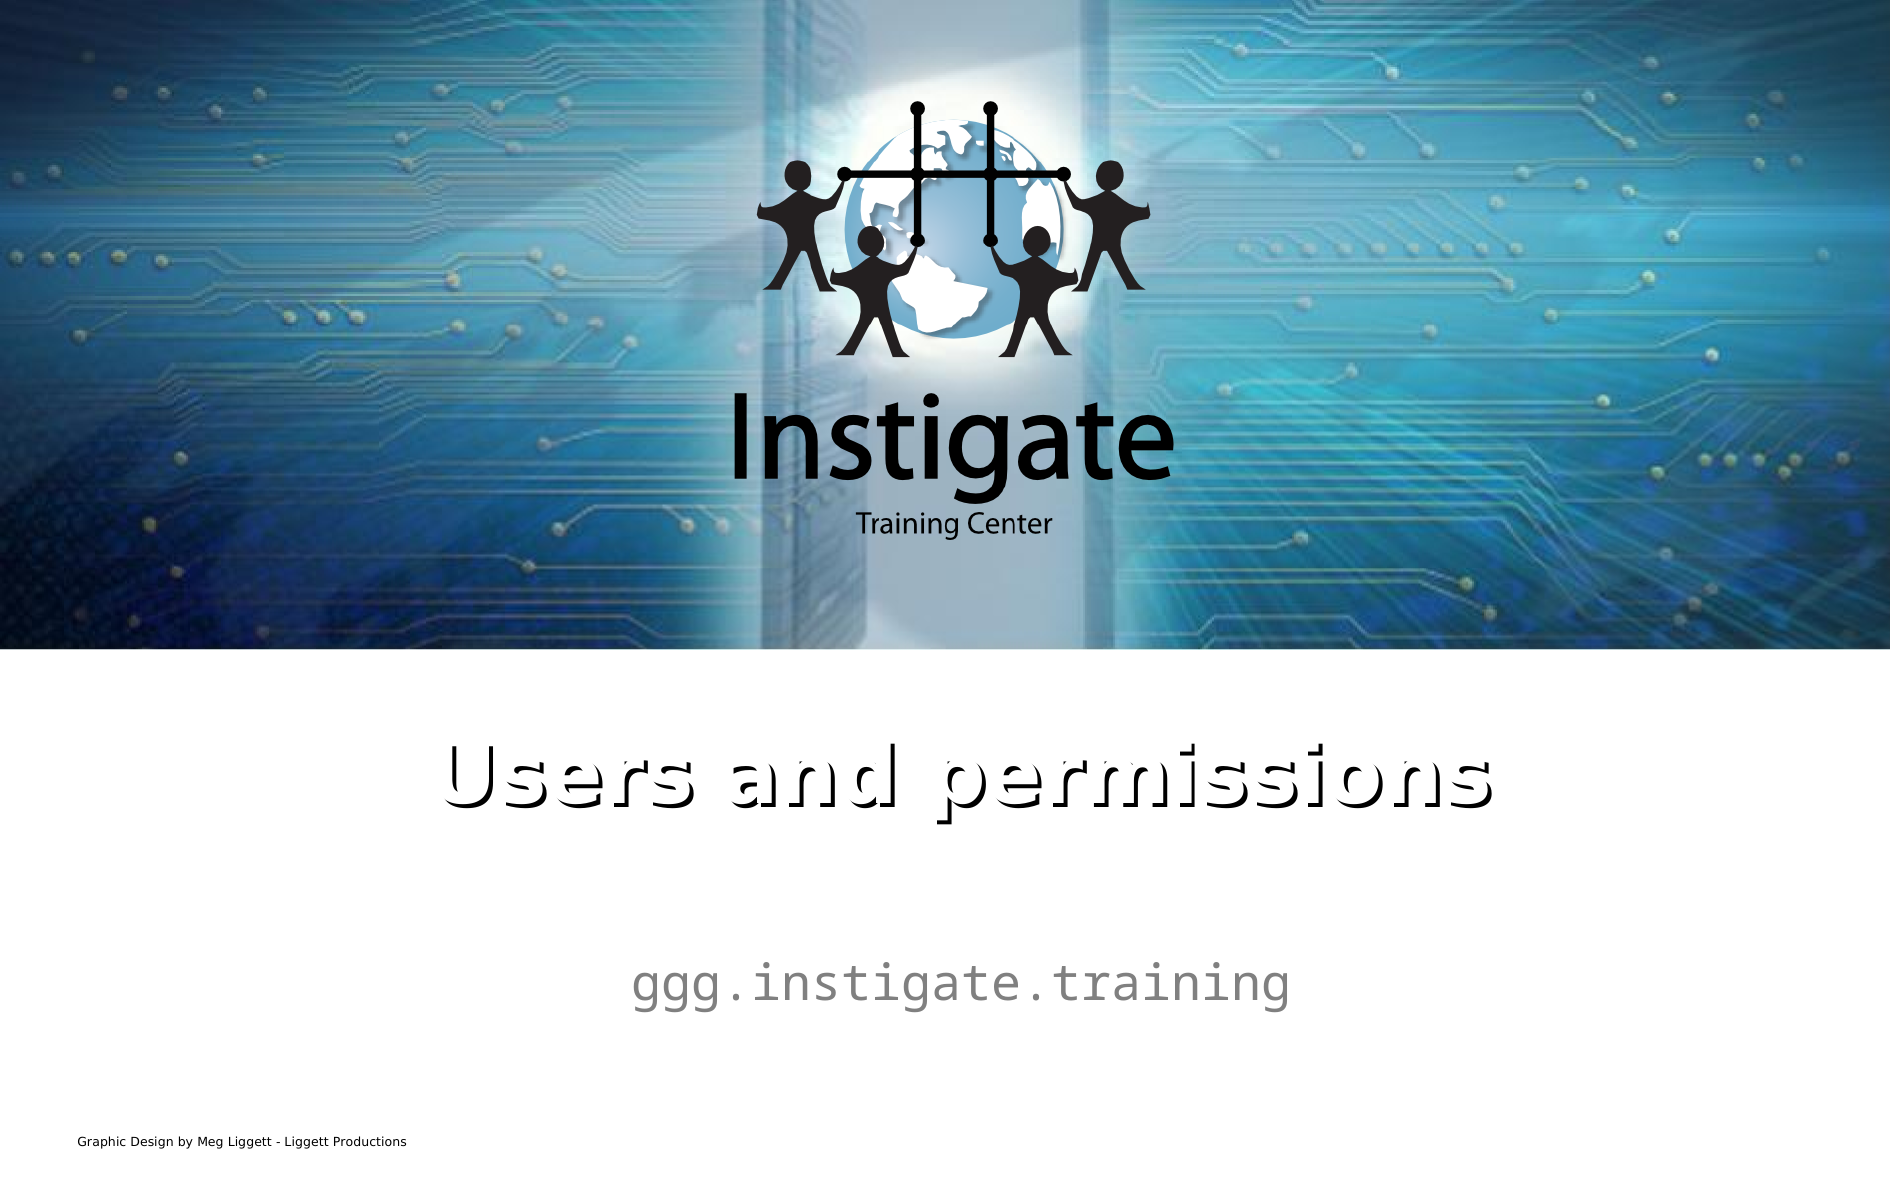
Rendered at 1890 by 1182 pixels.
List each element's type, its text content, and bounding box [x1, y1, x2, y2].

subtitle Users and permissions ggg.instigate.training [300, 726, 1623, 1056]
picture [0, 0, 1890, 650]
